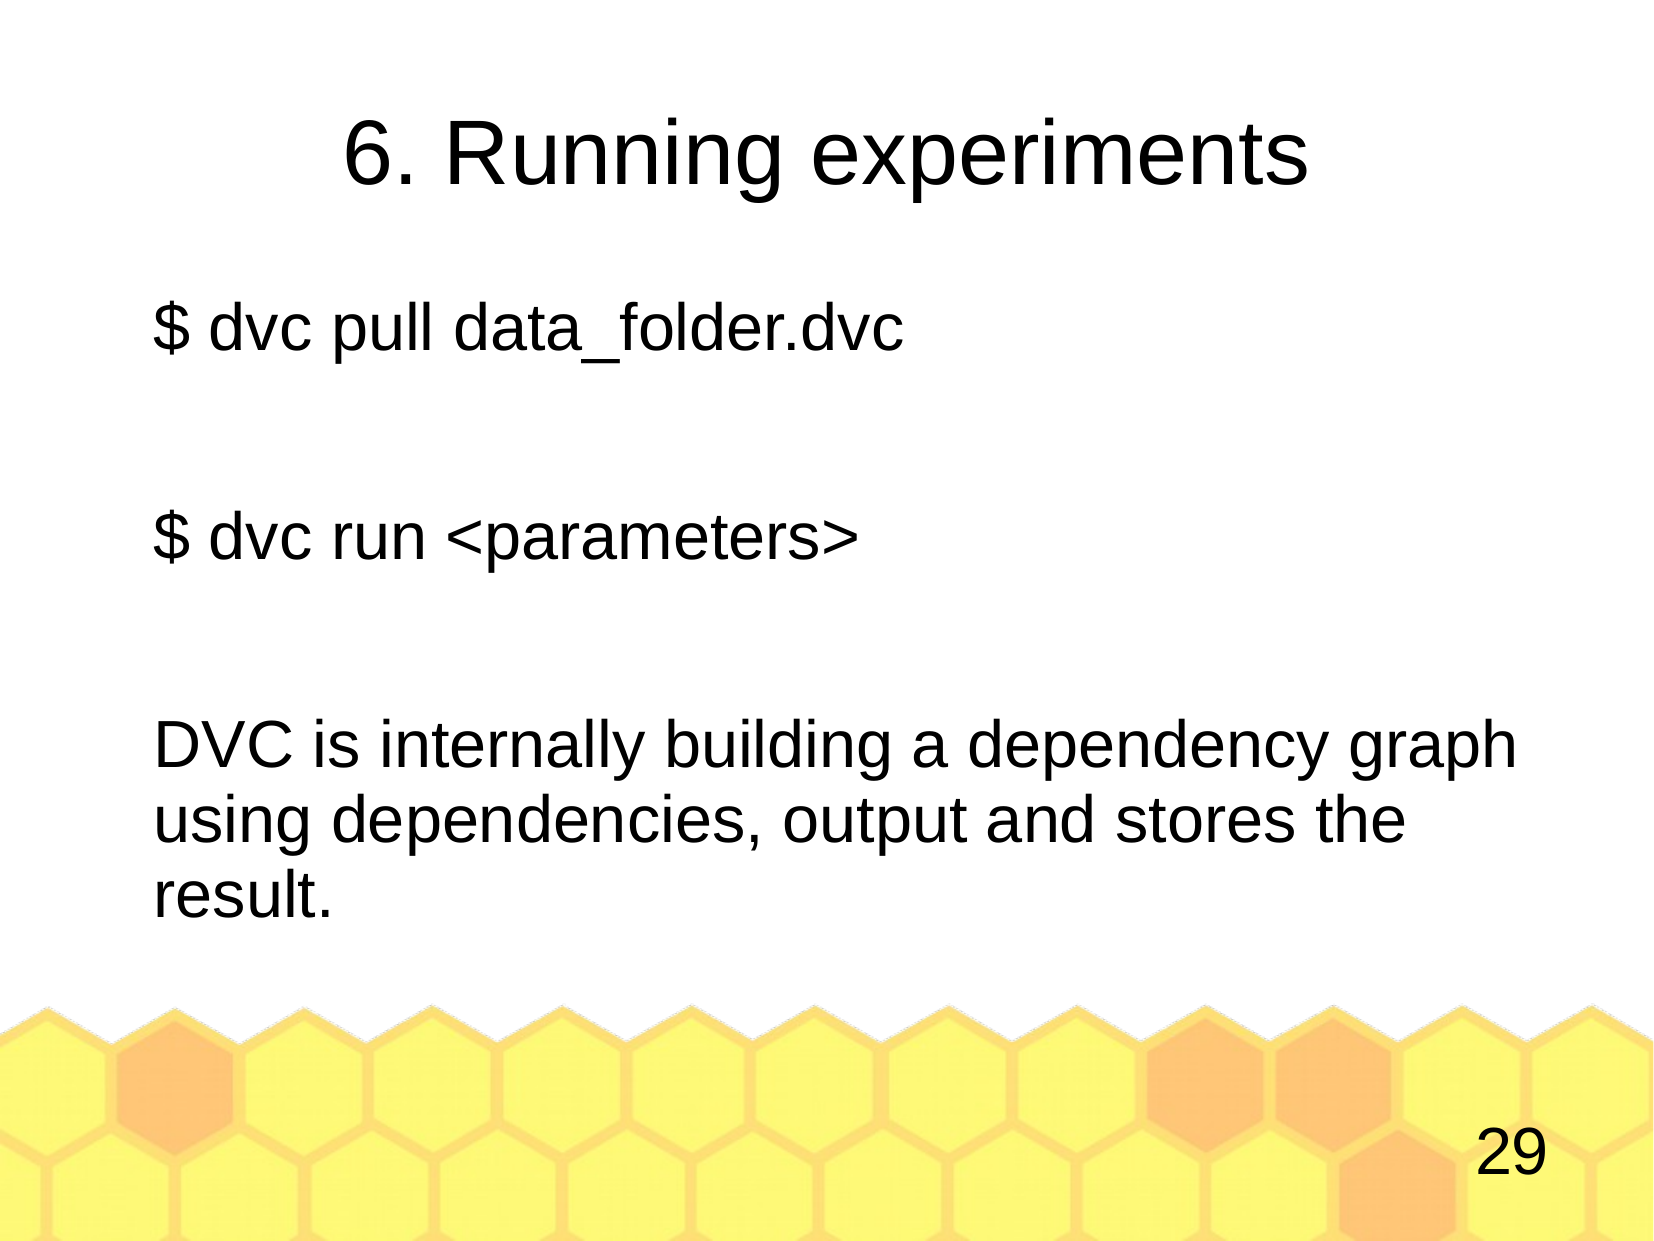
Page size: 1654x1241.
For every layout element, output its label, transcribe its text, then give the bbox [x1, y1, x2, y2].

picture [0, 1001, 1654, 1241]
list $ dvc pull data_folder.dvc $ dvc run <parameters> DVC is internally building a dependency graph using dependencies, output and stores the result. [82, 290, 1571, 1010]
text_box 29 [1417, 1062, 1607, 1241]
title 6. Running experiments [82, 49, 1571, 257]
